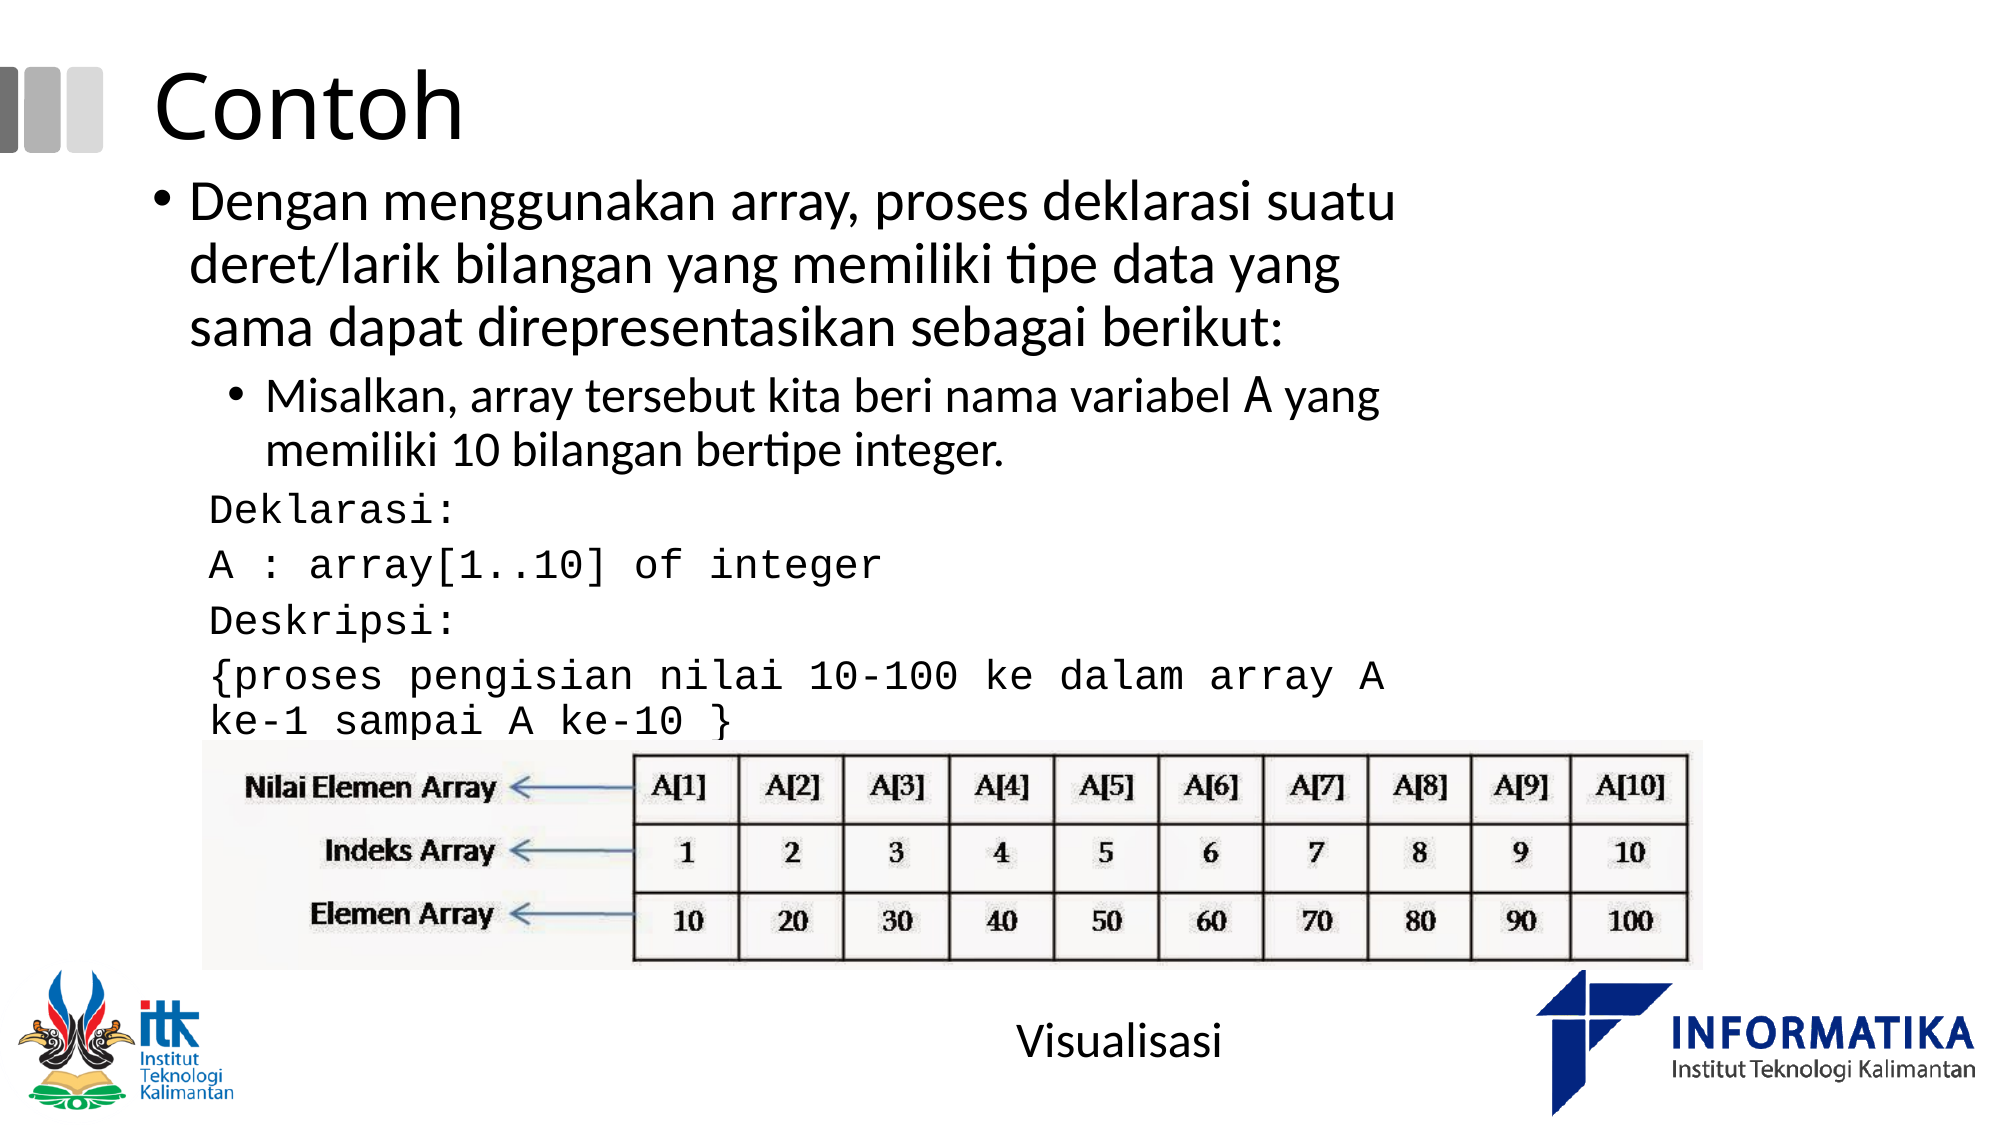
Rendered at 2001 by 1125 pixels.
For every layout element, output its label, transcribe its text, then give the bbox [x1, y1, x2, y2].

title Contoh [137, 1, 1863, 219]
text_box Visualisasi [1001, 999, 1238, 1075]
picture [0, 740, 1976, 1125]
list Dengan menggunakan array, proses deklarasi suatu deret/larik bilangan yang memiliki tipe data yang sama dapat direpresentasikan sebagai berikut: Misalkan, array tersebut kita beri nama variabel A yang memiliki 10 bilangan bertipe integer. Deklarasi: A : array[1..10] of integer Deskripsi: {proses pengisian nilai 10-100 ke dalam array A ke-1 sampai A ke-10 } [137, 162, 1432, 877]
